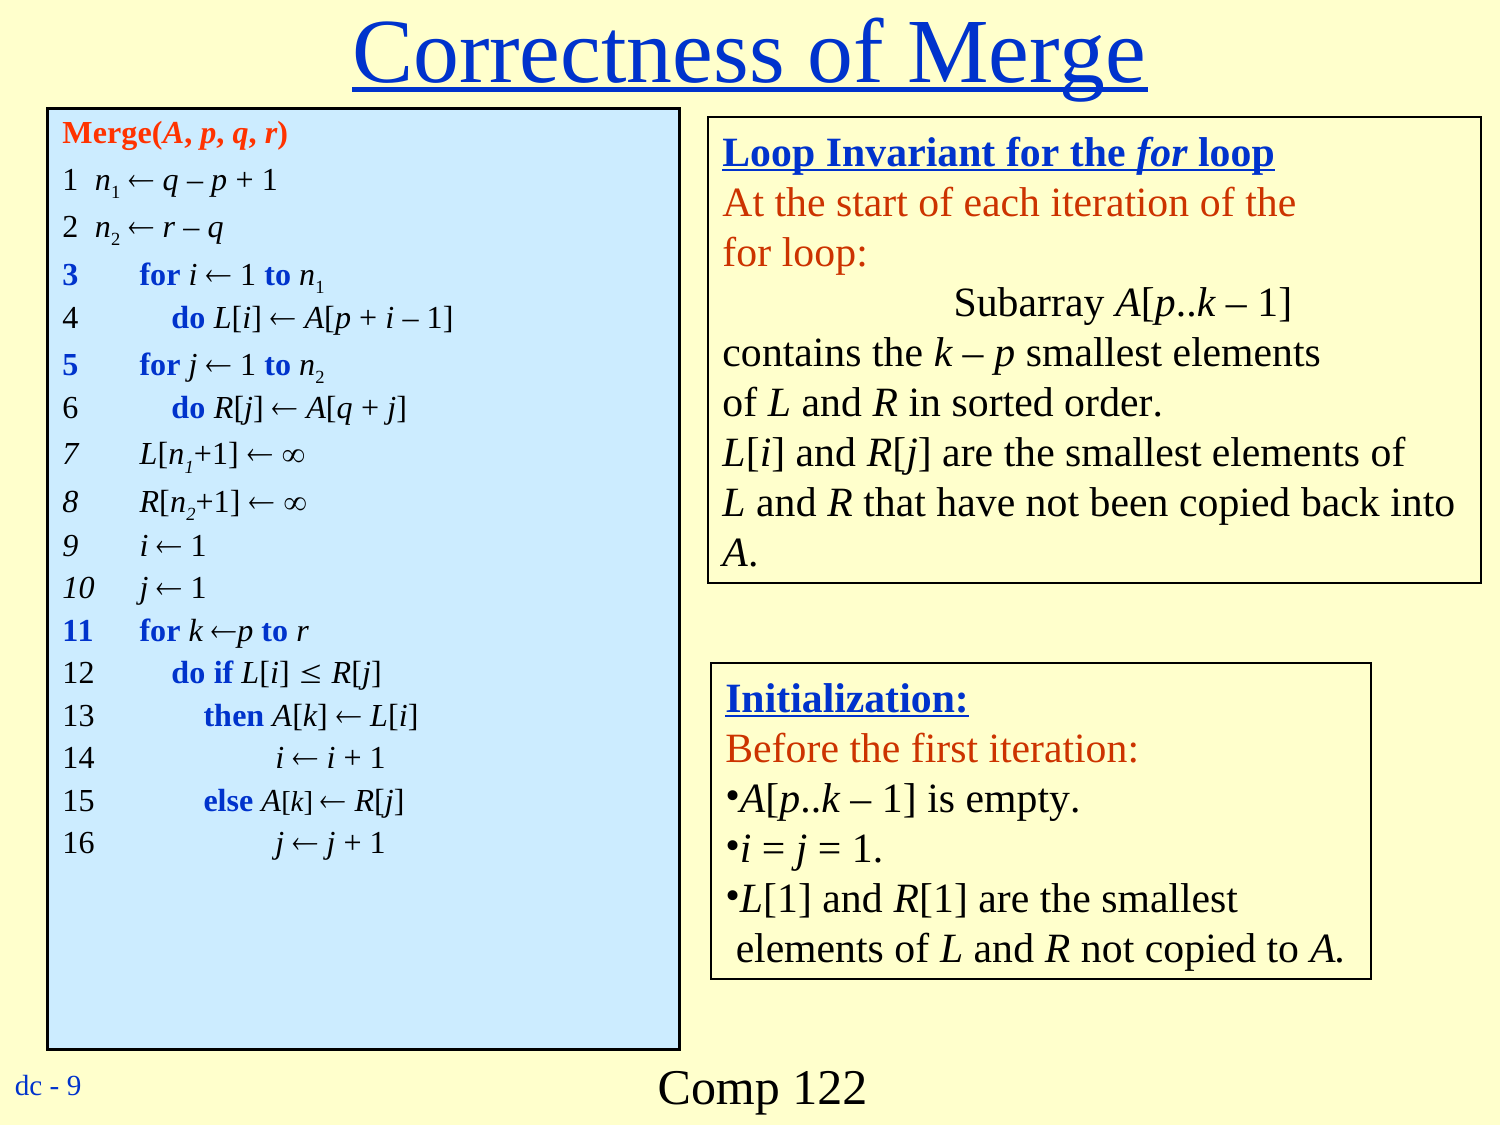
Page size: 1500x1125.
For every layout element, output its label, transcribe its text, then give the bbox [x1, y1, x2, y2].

title Correctness of Merge [0, 0, 1500, 121]
text_box Initialization: Before the first iteration: A[p..k – 1] is empty. i = j = 1. L[1] and R[1] are the smallest elements of L and R not copied to A. [710, 662, 1372, 979]
text_box Loop Invariant for the for loop At the start of each iteration of the for loop: Subarray A[p..k – 1] contains the k – p smallest elements of L and R in sorted order. L[i] and R[j] are the smallest elements of L and R that have not been copied back into A. [707, 116, 1482, 583]
list Merge(A, p, q, r) 1 n1  q – p + 1 2 n2  r – q for i  1 to n1 do L[i]  A[p + i – 1] for j  1 to n2 do R[j]  A[q + j] L[n1+1]   R[n2+1]   i  1 j  1 for k p to r do if L[i]  R[j] then A[k]  L[i] i  i + 1 else A[k]  R[j] j  j + 1 [47, 108, 680, 1050]
